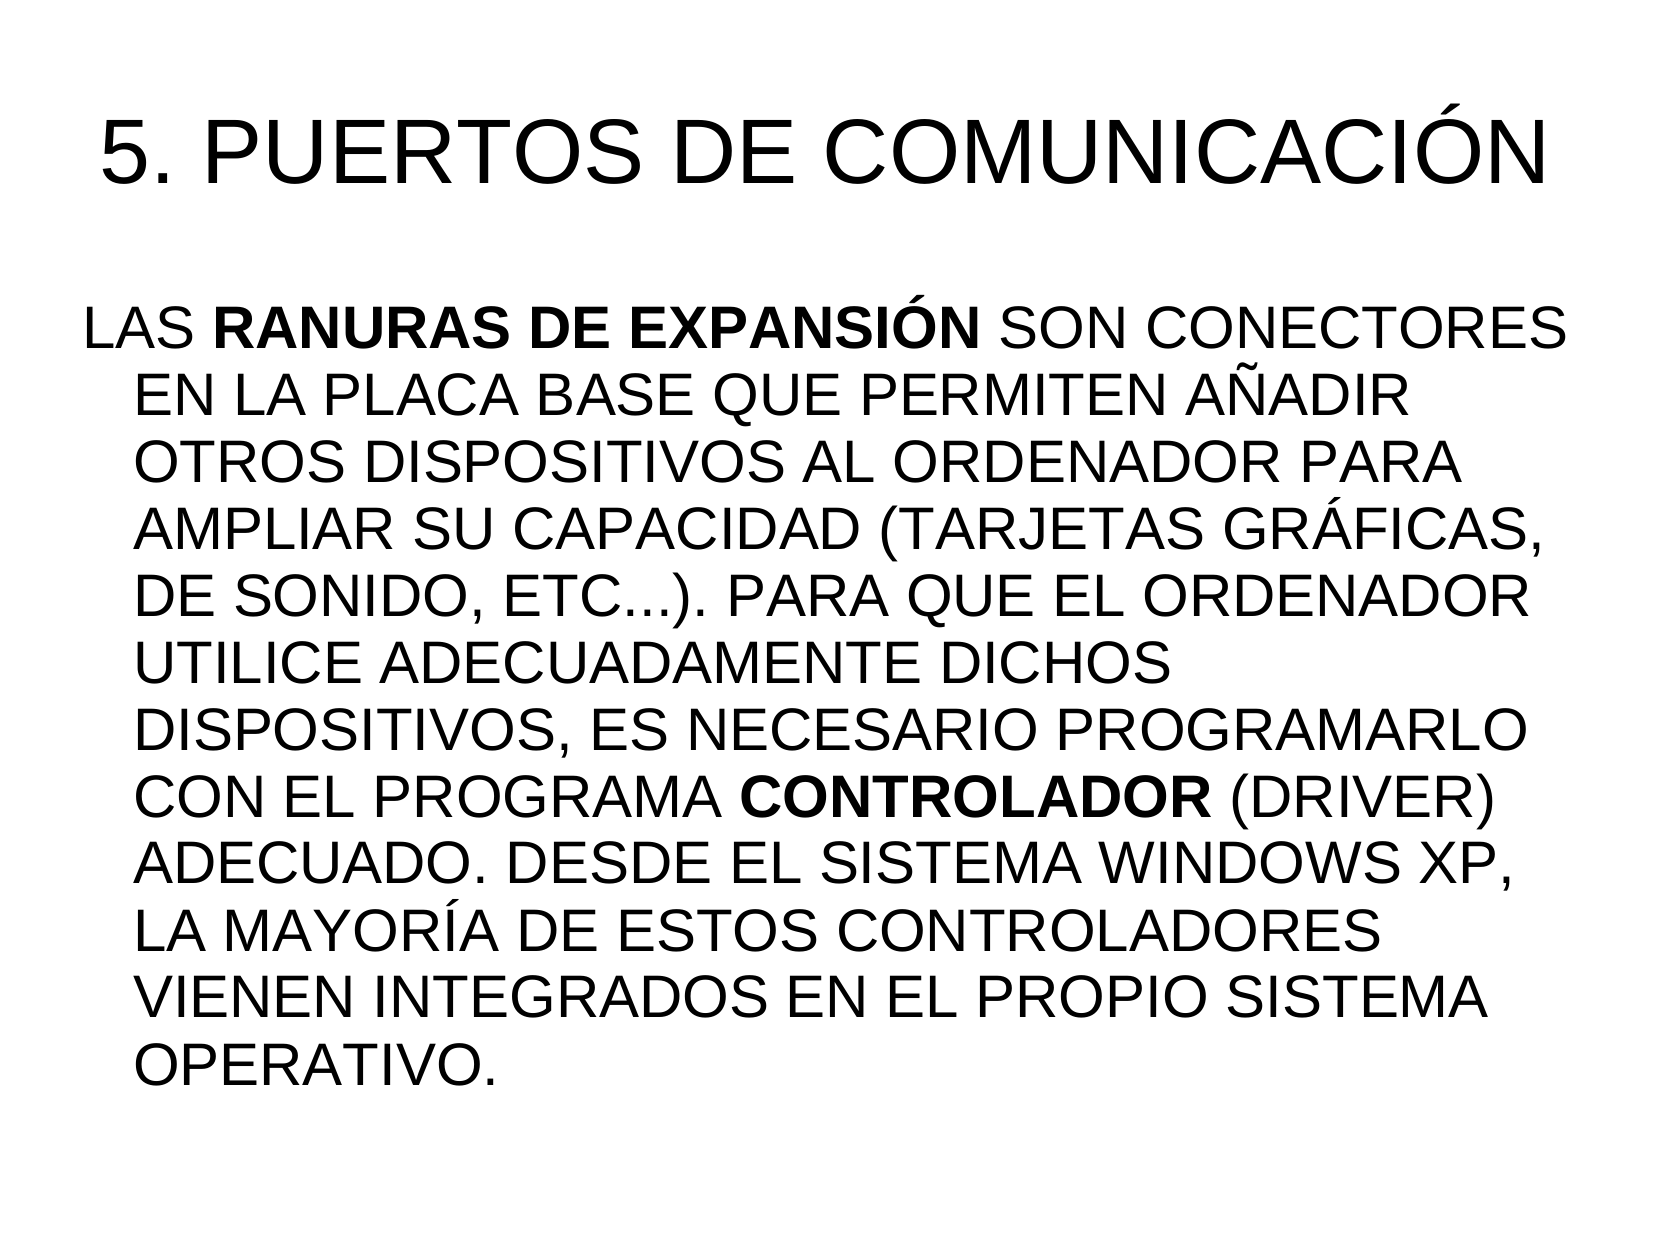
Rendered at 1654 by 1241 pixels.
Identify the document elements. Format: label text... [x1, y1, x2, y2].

title 5. PUERTOS DE COMUNICACIÓN [82, 49, 1571, 257]
list LAS RANURAS DE EXPANSIÓN SON CONECTORES EN LA PLACA BASE QUE PERMITEN AÑADIR OTROS DISPOSITIVOS AL ORDENADOR PARA AMPLIAR SU CAPACIDAD (TARJETAS GRÁFICAS, DE SONIDO, ETC...). PARA QUE EL ORDENADOR UTILICE ADECUADAMENTE DICHOS DISPOSITIVOS, ES NECESARIO PROGRAMARLO CON EL PROGRAMA CONTROLADOR (DRIVER) ADECUADO. DESDE EL SISTEMA WINDOWS XP, LA MAYORÍA DE ESTOS CONTROLADORES VIENEN INTEGRADOS EN EL PROPIO SISTEMA OPERATIVO. [82, 290, 1571, 1109]
